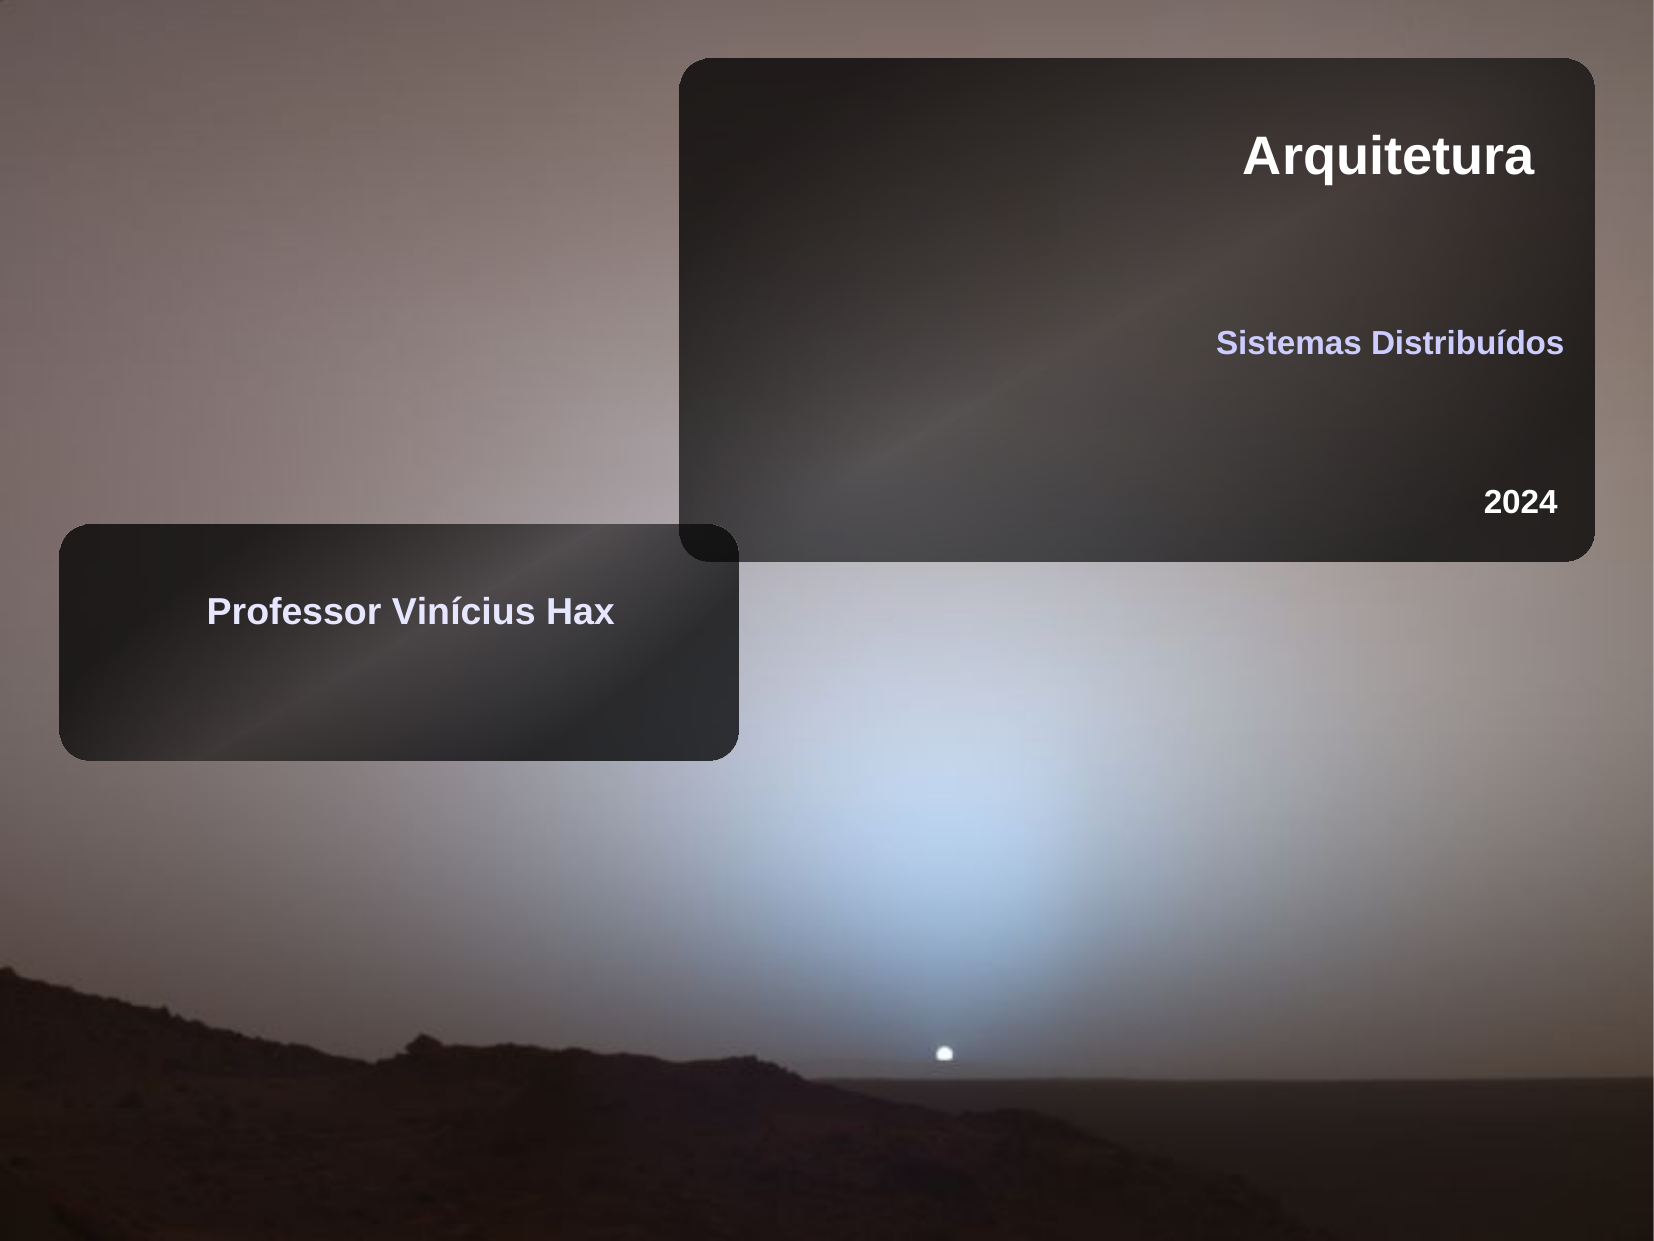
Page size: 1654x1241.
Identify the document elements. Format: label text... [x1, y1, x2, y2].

title Arquitetura [740, 88, 1536, 223]
picture [0, 0, 1654, 1241]
